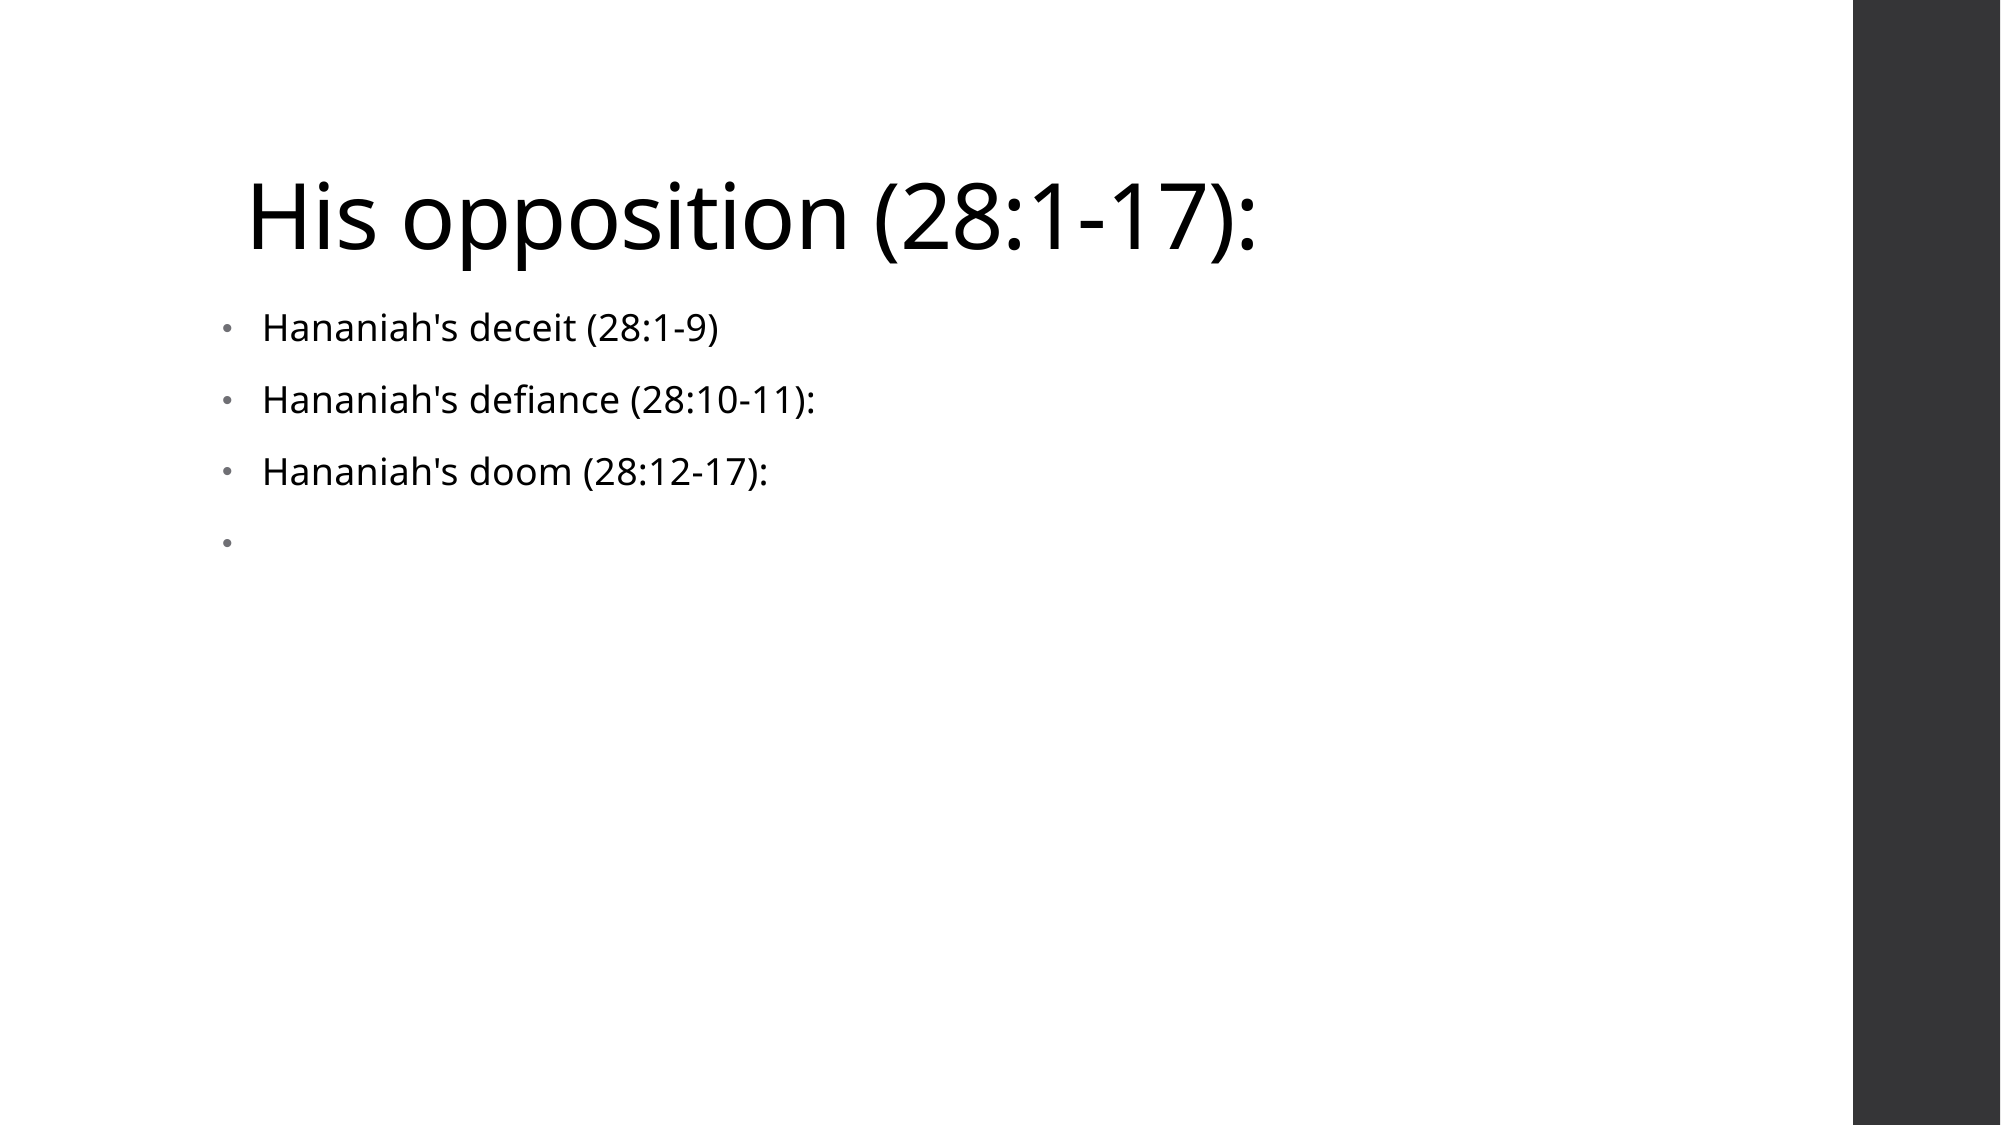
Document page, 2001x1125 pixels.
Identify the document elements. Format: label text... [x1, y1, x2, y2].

title His opposition (28:1-17): [206, 60, 1797, 278]
list Hananiah's deceit (28:1-9) Hananiah's defiance (28:10-11): Hananiah's doom (28:12-17): [206, 299, 1617, 1014]
